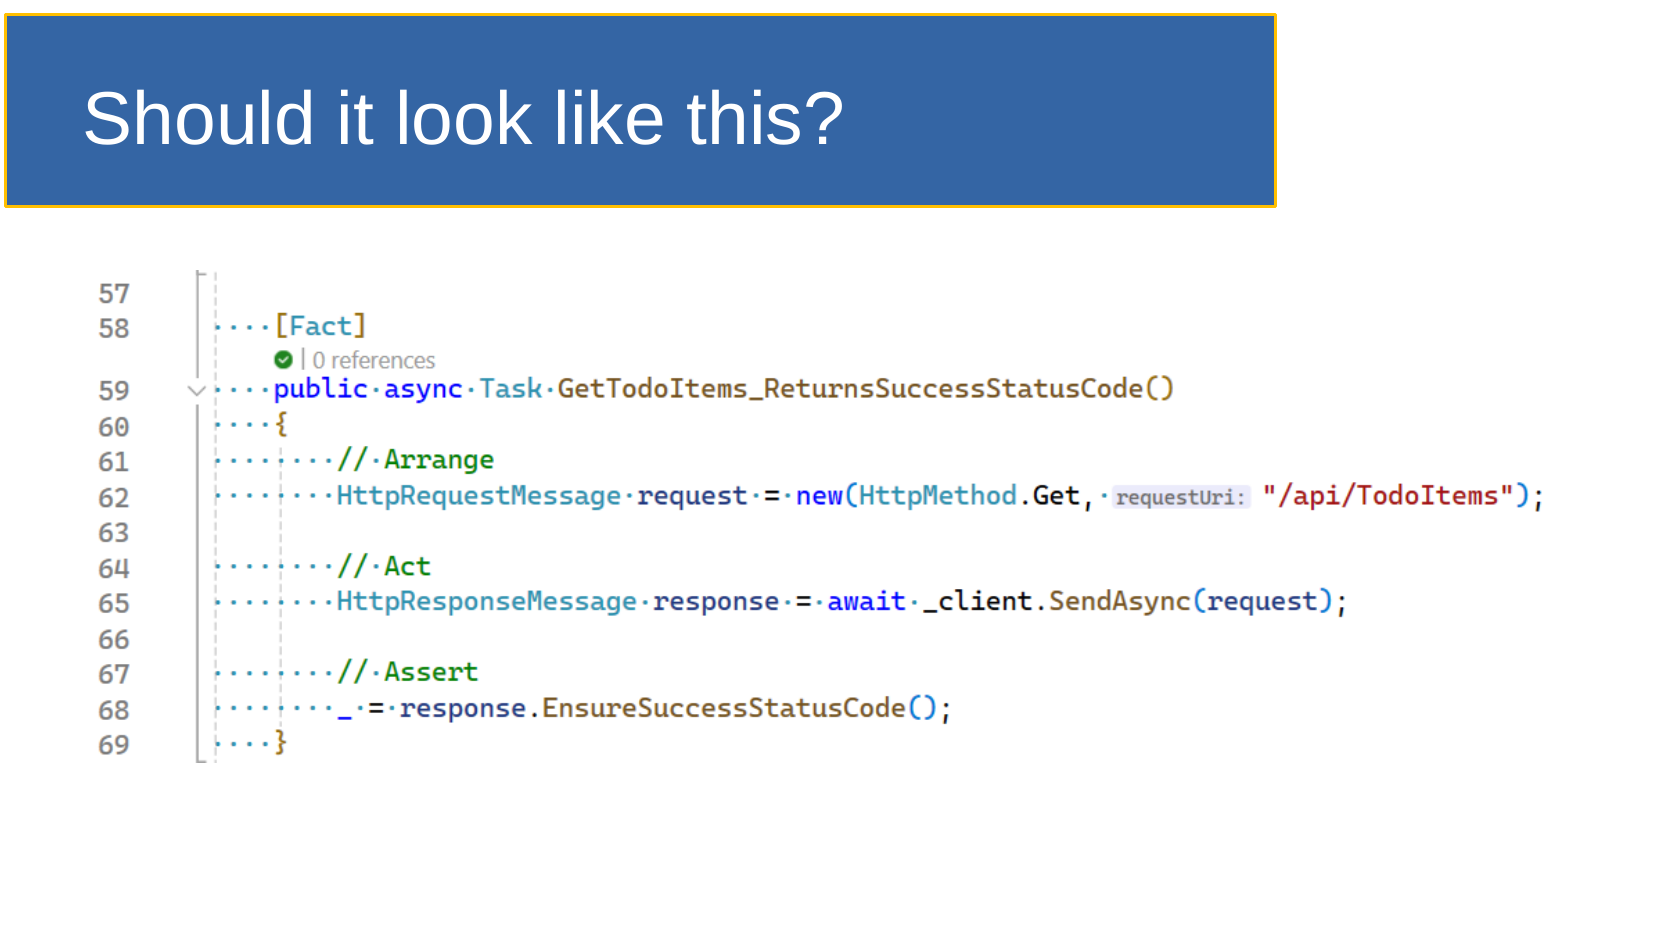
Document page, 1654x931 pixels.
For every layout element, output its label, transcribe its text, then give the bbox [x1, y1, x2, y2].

title Should it look like this? [82, 44, 1235, 192]
picture [88, 270, 1565, 763]
